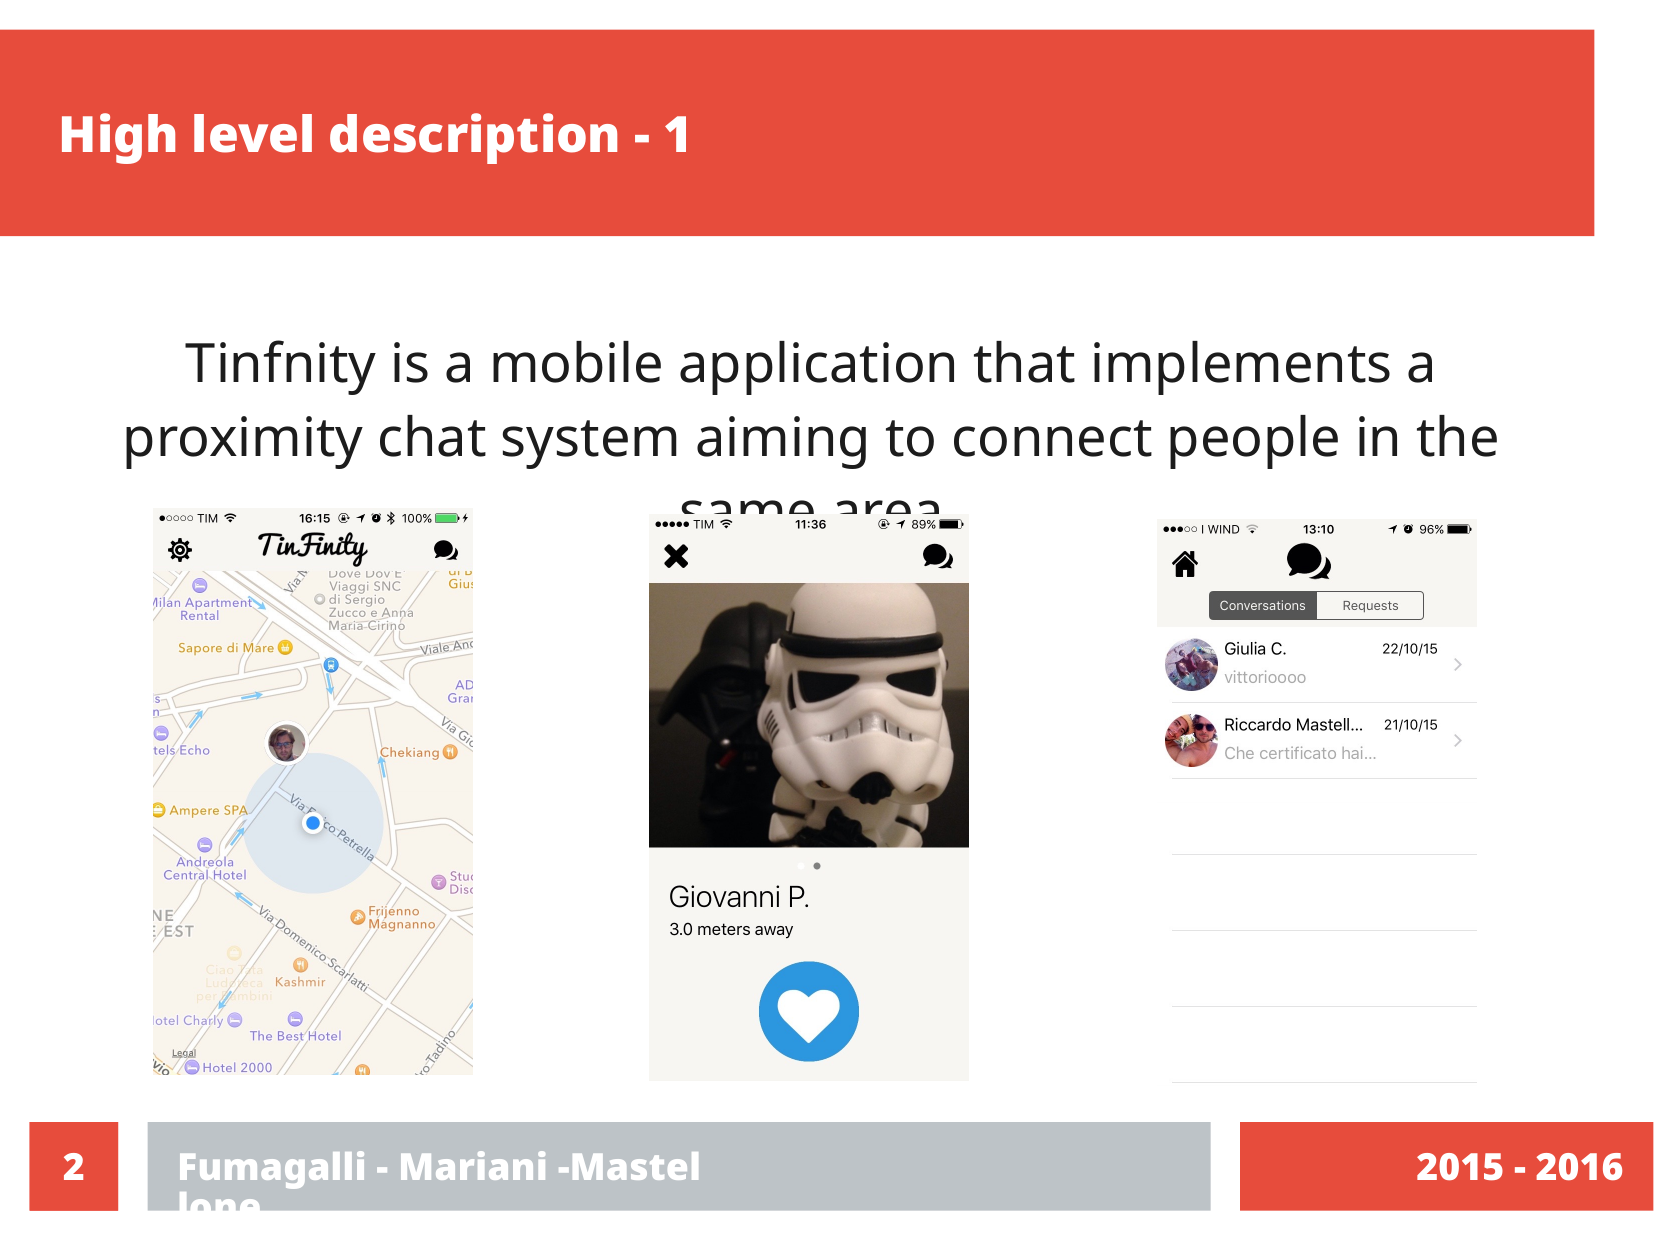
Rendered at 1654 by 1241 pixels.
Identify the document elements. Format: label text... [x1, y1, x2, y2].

picture [1157, 519, 1477, 1087]
list Tinfnity is a mobile application that implements a proximity chat system aiming to connect people in the same area [59, 324, 1565, 1093]
picture [153, 508, 473, 1075]
title High level description - 1 [59, 59, 1595, 207]
picture [649, 514, 969, 1081]
